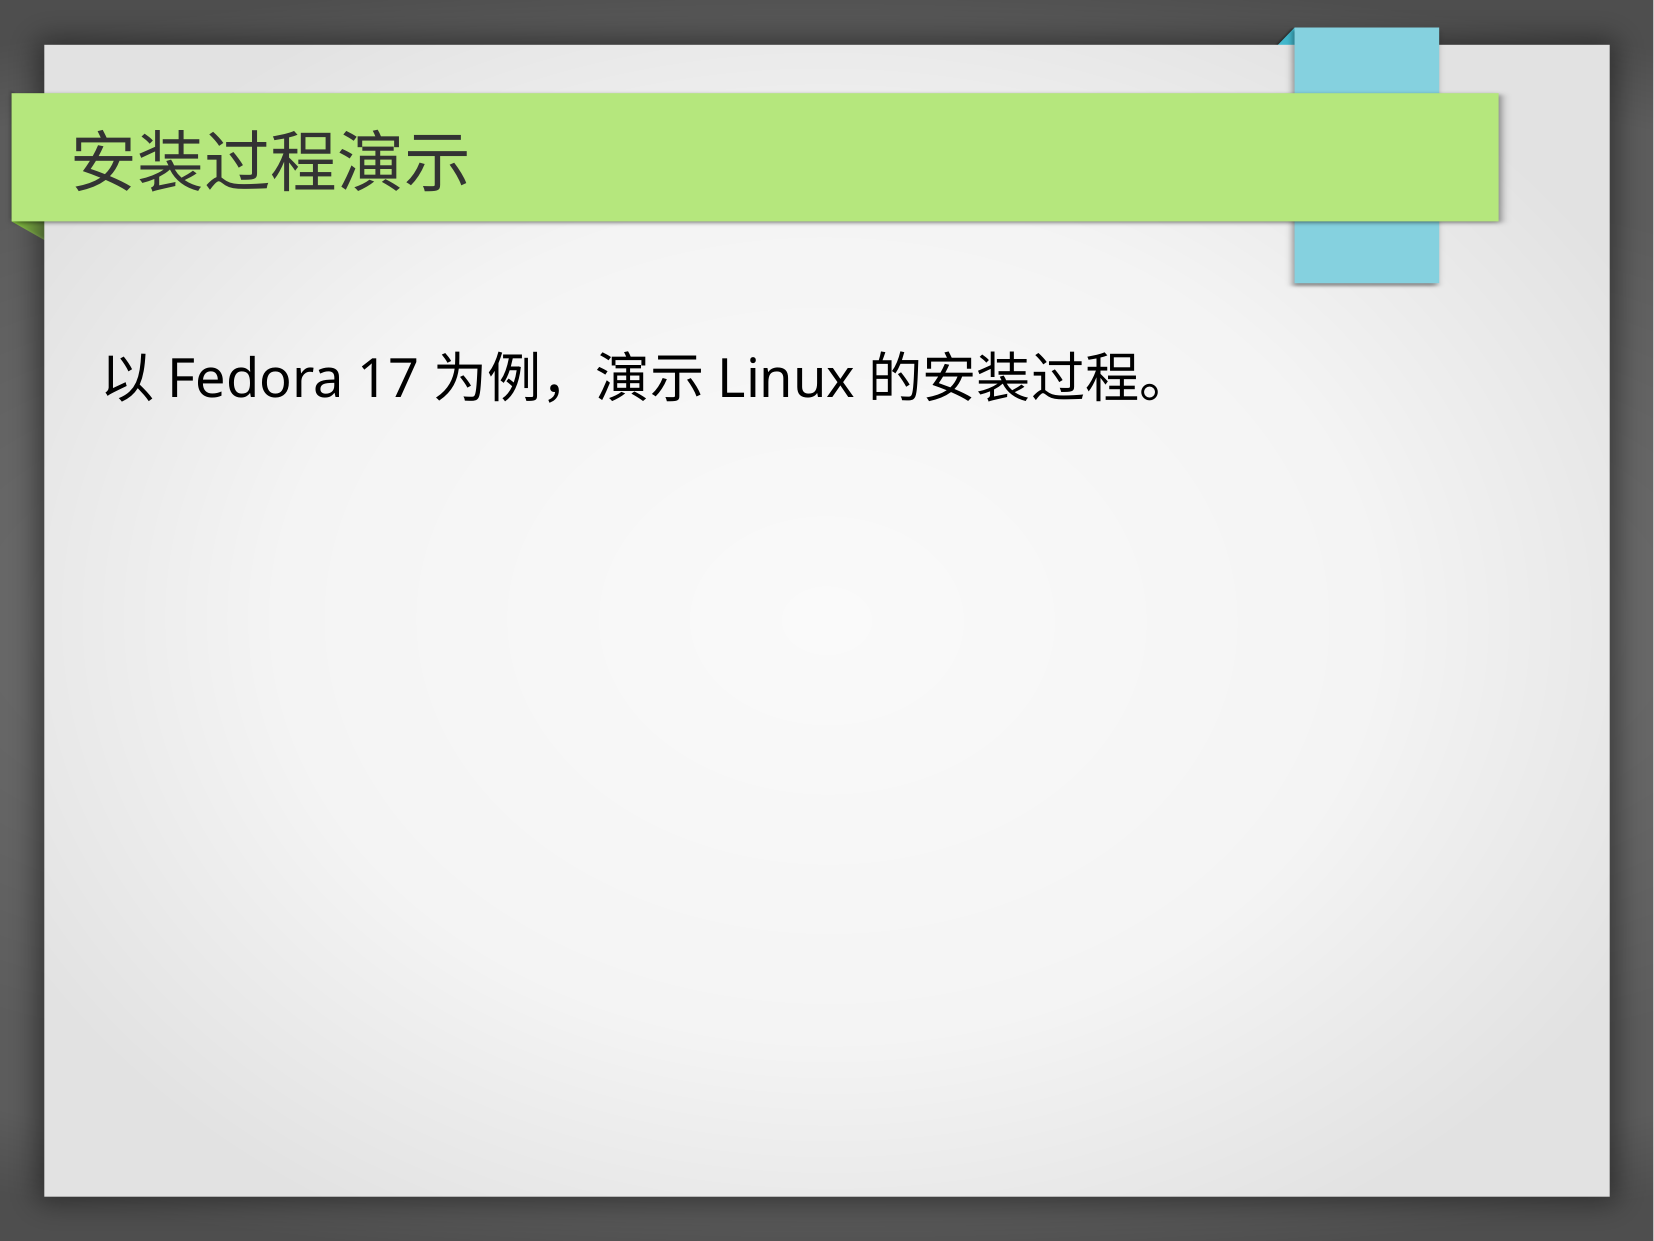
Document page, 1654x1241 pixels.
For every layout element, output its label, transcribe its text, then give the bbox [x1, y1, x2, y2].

title 安装过程演示 [70, 106, 1229, 213]
list 以Fedora 17为例，演示Linux的安装过程。 [82, 343, 1538, 1063]
picture [0, 0, 1654, 1241]
